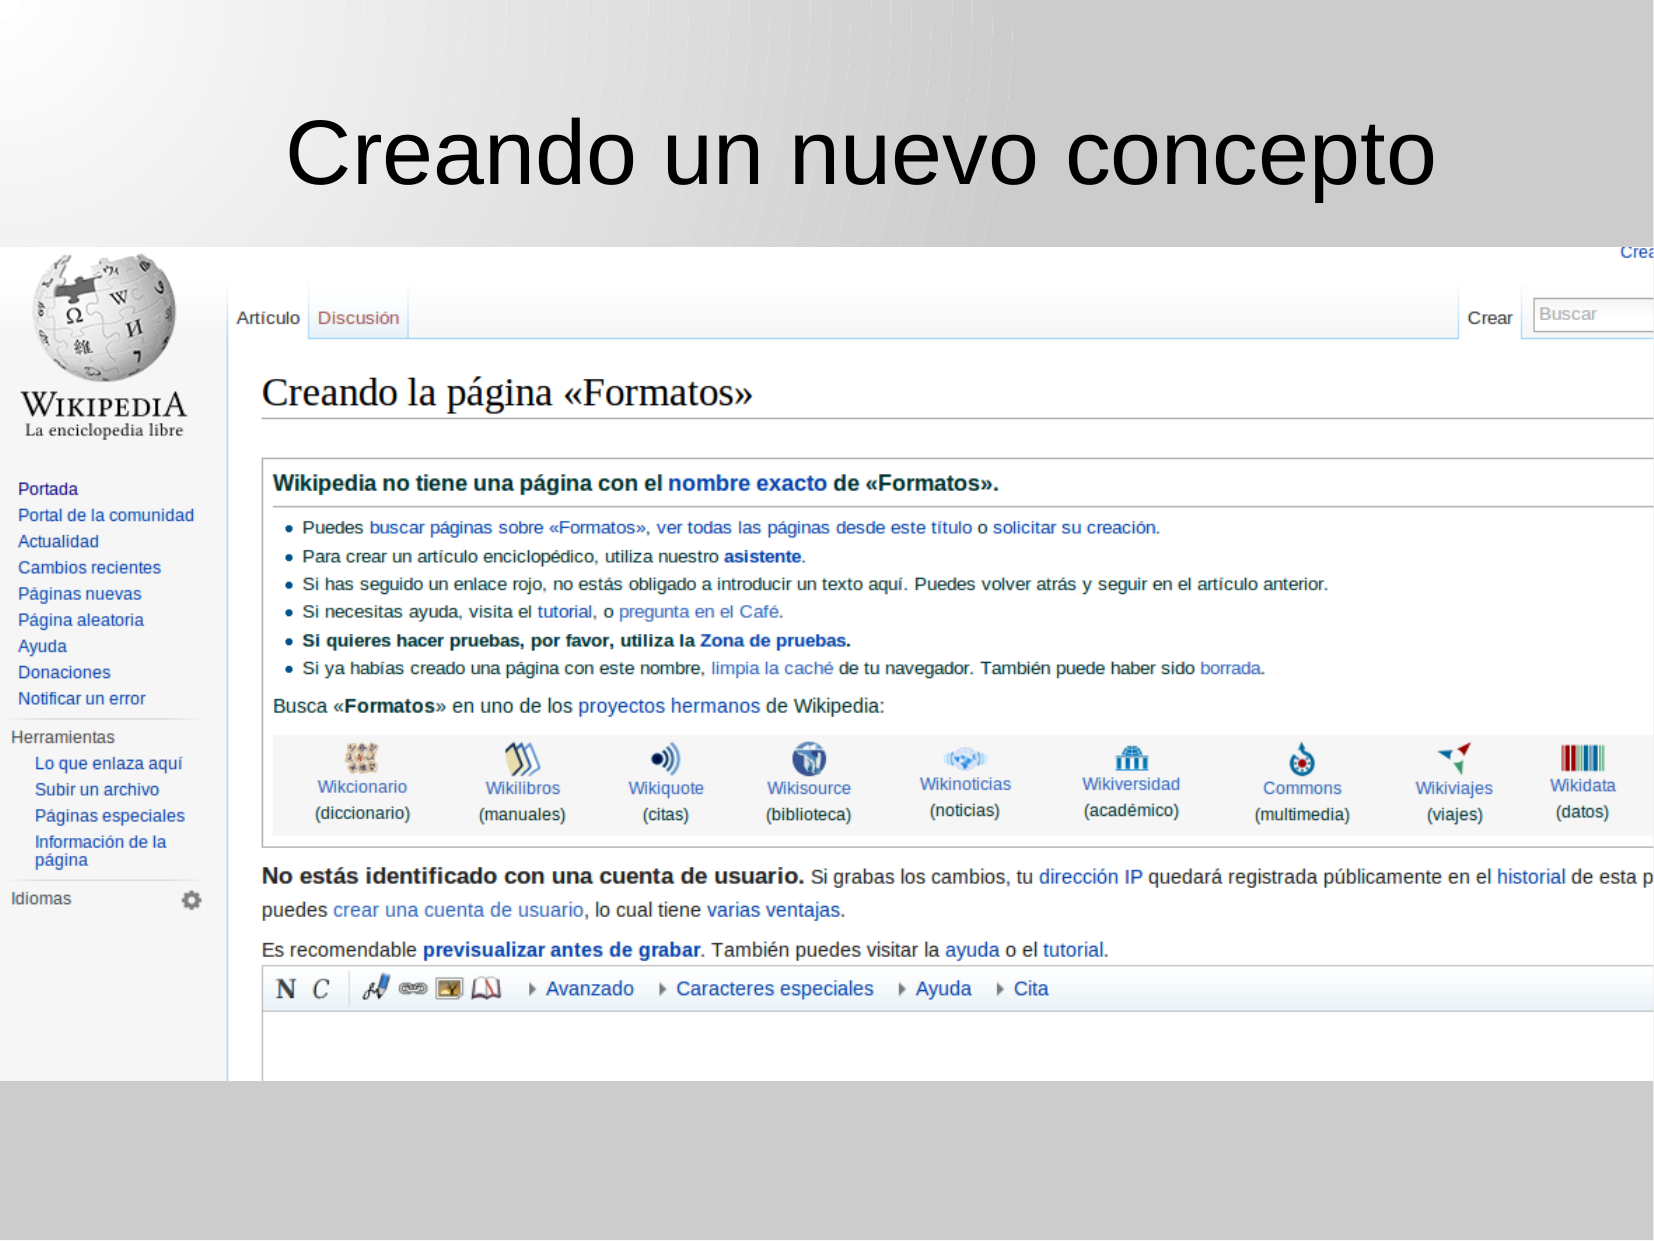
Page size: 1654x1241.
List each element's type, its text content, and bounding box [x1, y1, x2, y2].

title Creando un nuevo concepto [82, 49, 1571, 247]
picture [0, 247, 1654, 1081]
